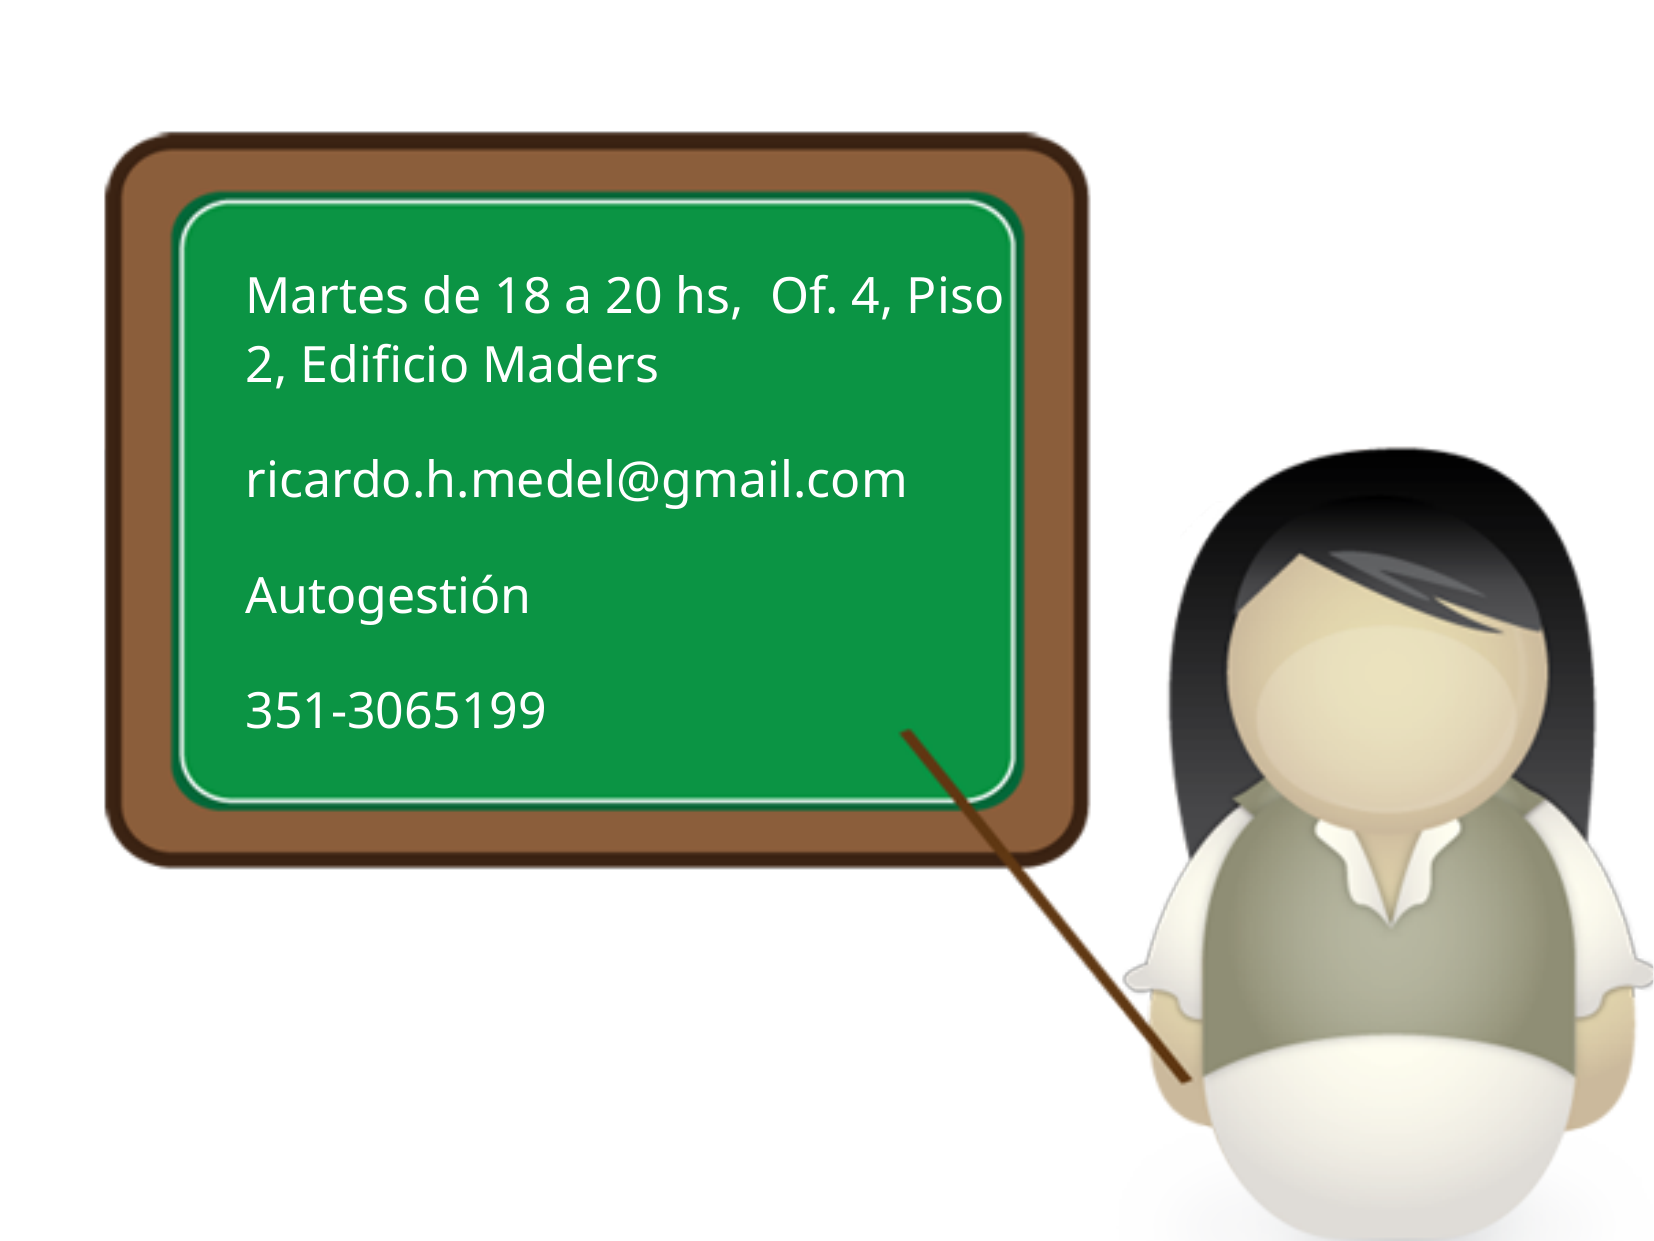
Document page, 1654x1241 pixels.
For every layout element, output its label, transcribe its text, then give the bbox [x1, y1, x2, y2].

picture [51, 70, 1654, 1241]
subtitle Martes de 18 a 20 hs, Of. 4, Piso 2, Edificio Maders ricardo.h.medel@gmail.com Autogestión 351-3065199 [200, 198, 1016, 806]
